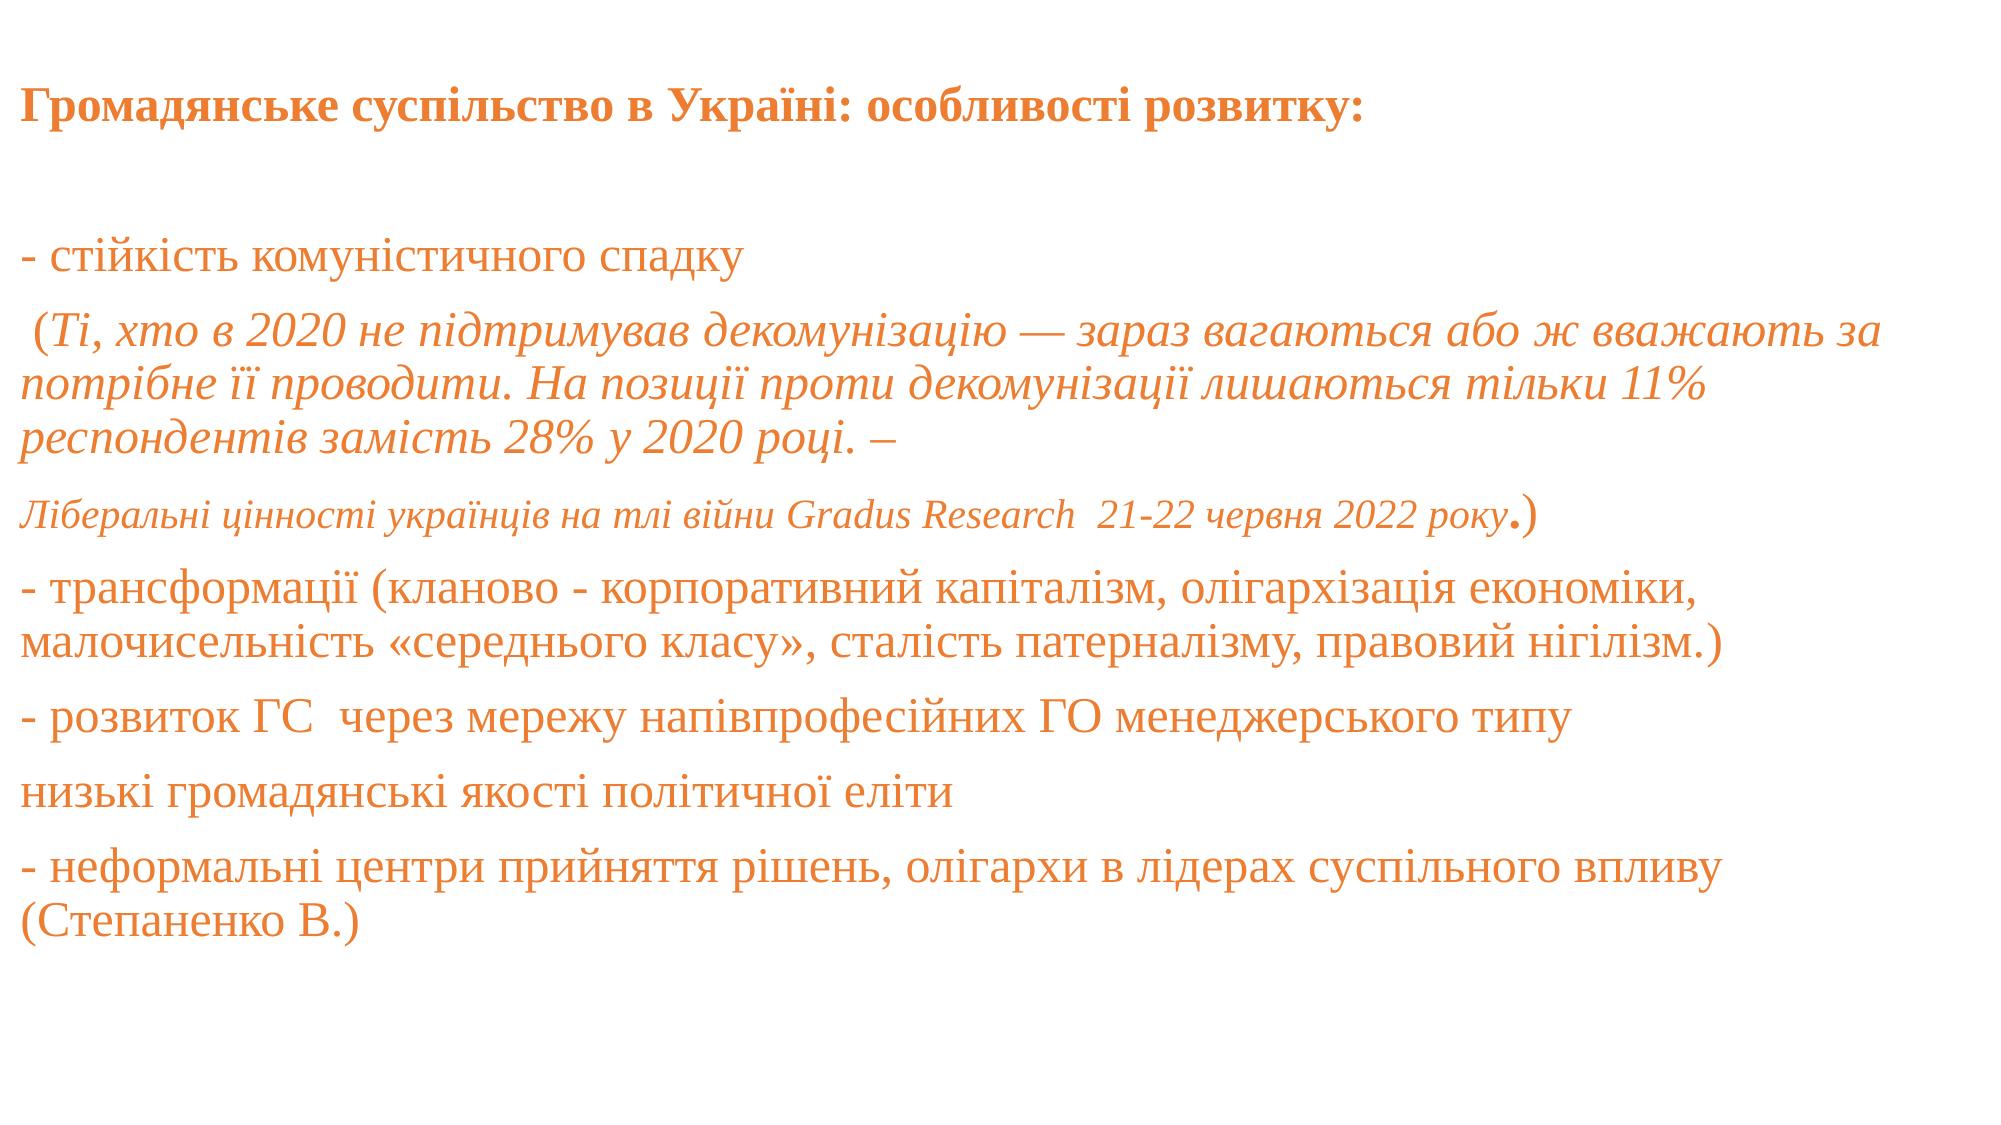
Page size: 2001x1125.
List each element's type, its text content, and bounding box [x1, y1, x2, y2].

list Громадянське суспільство в Україні: особливості розвитку: - стійкість комуністичного спадку (Ті, хто в 2020 не підтримував декомунізацію — зараз вагаються або ж вважають за потрібне її проводити. На позиції проти декомунізації лишаються тільки 11% респондентів замість 28% у 2020 році. – Ліберальні цінності українців на тлі війни Gradus Research 21-22 червня 2022 року.) - трансформації (кланово - корпоративний капіталізм, олігархізація економіки, малочисельність «середнього класу», сталість патерналізму, правовий нігілізм.) - розвиток ГС через мережу напівпрофесійних ГО менеджерського типу низькі громадянські якості політичної еліти - неформальні центри прийняття рішень, олігархи в лідерах суспільного впливу (Степаненко В.) [5, 0, 1972, 1125]
